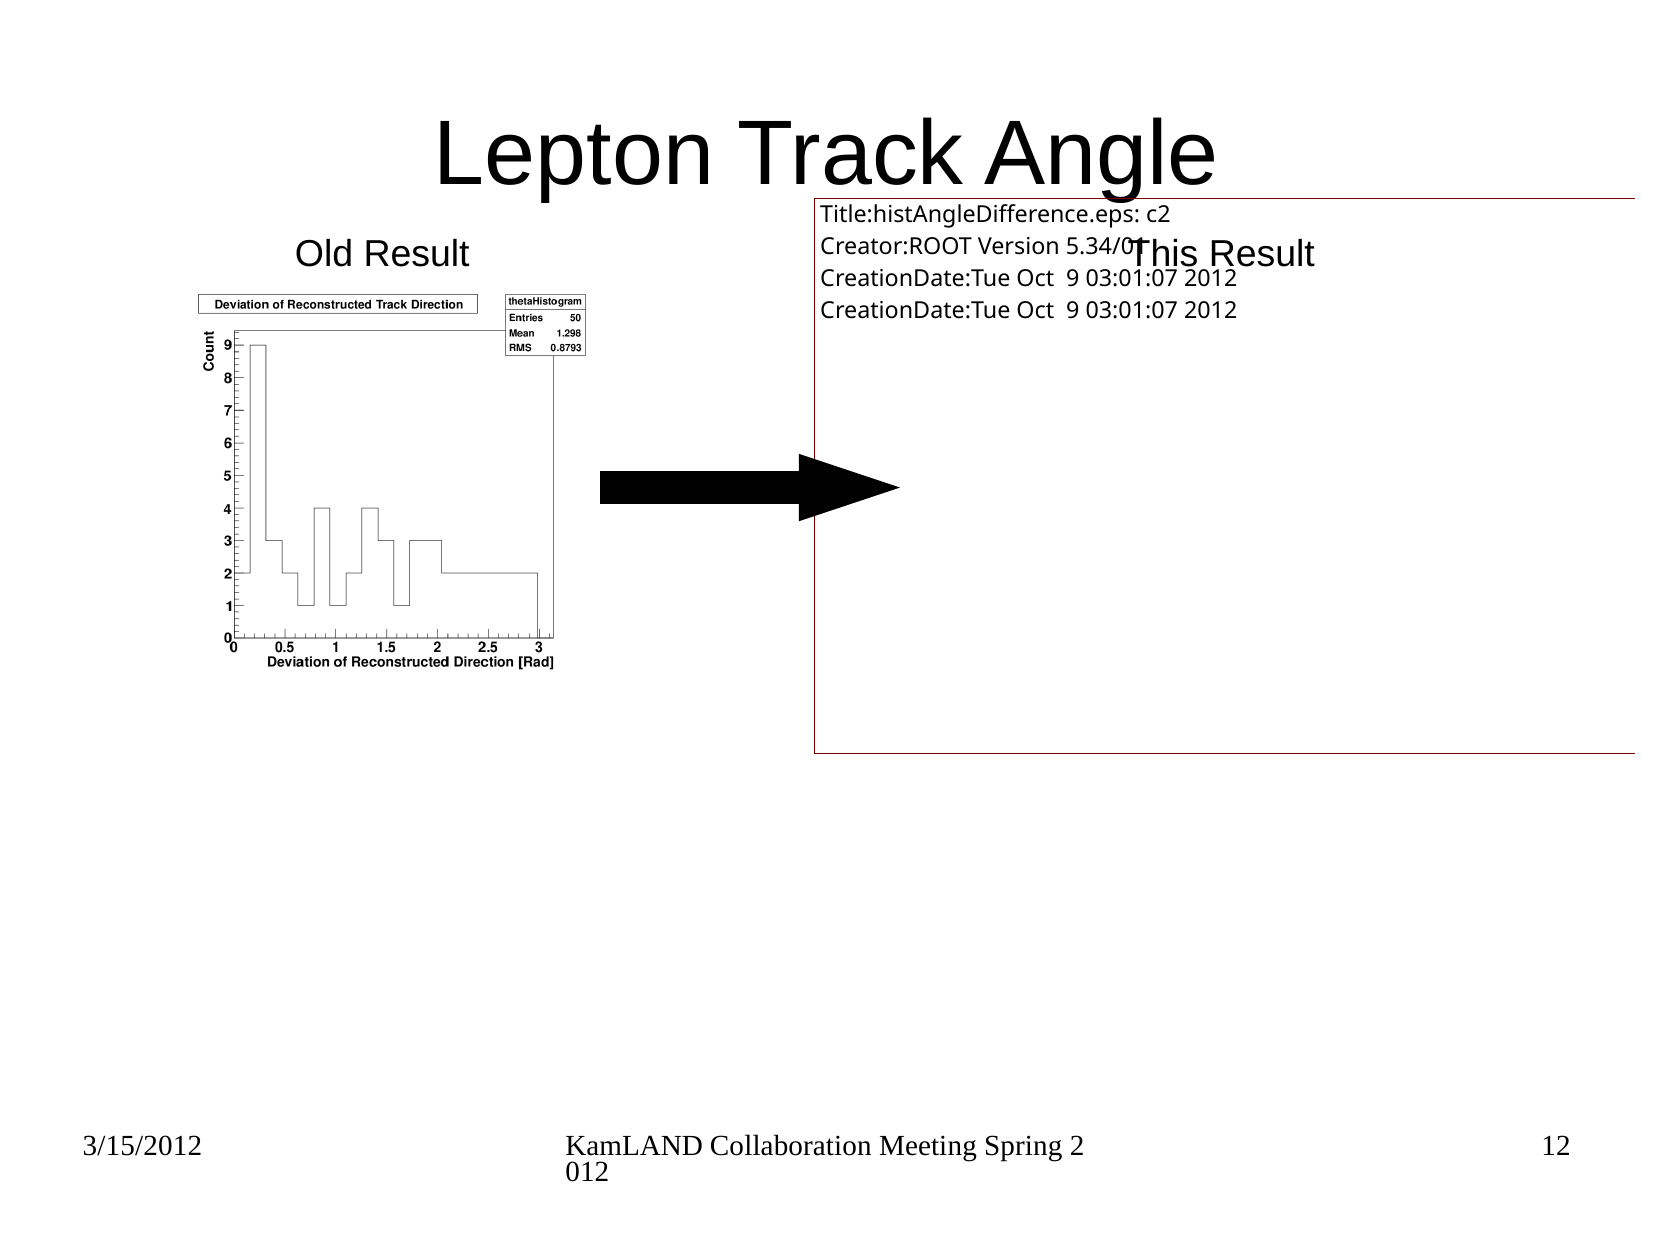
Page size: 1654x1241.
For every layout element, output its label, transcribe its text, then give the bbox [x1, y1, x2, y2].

picture [812, 196, 1635, 754]
title Lepton Track Angle [82, 49, 1571, 257]
text_box Old Result [280, 225, 506, 282]
text_box This Result [1112, 225, 1338, 282]
picture [194, 292, 593, 676]
